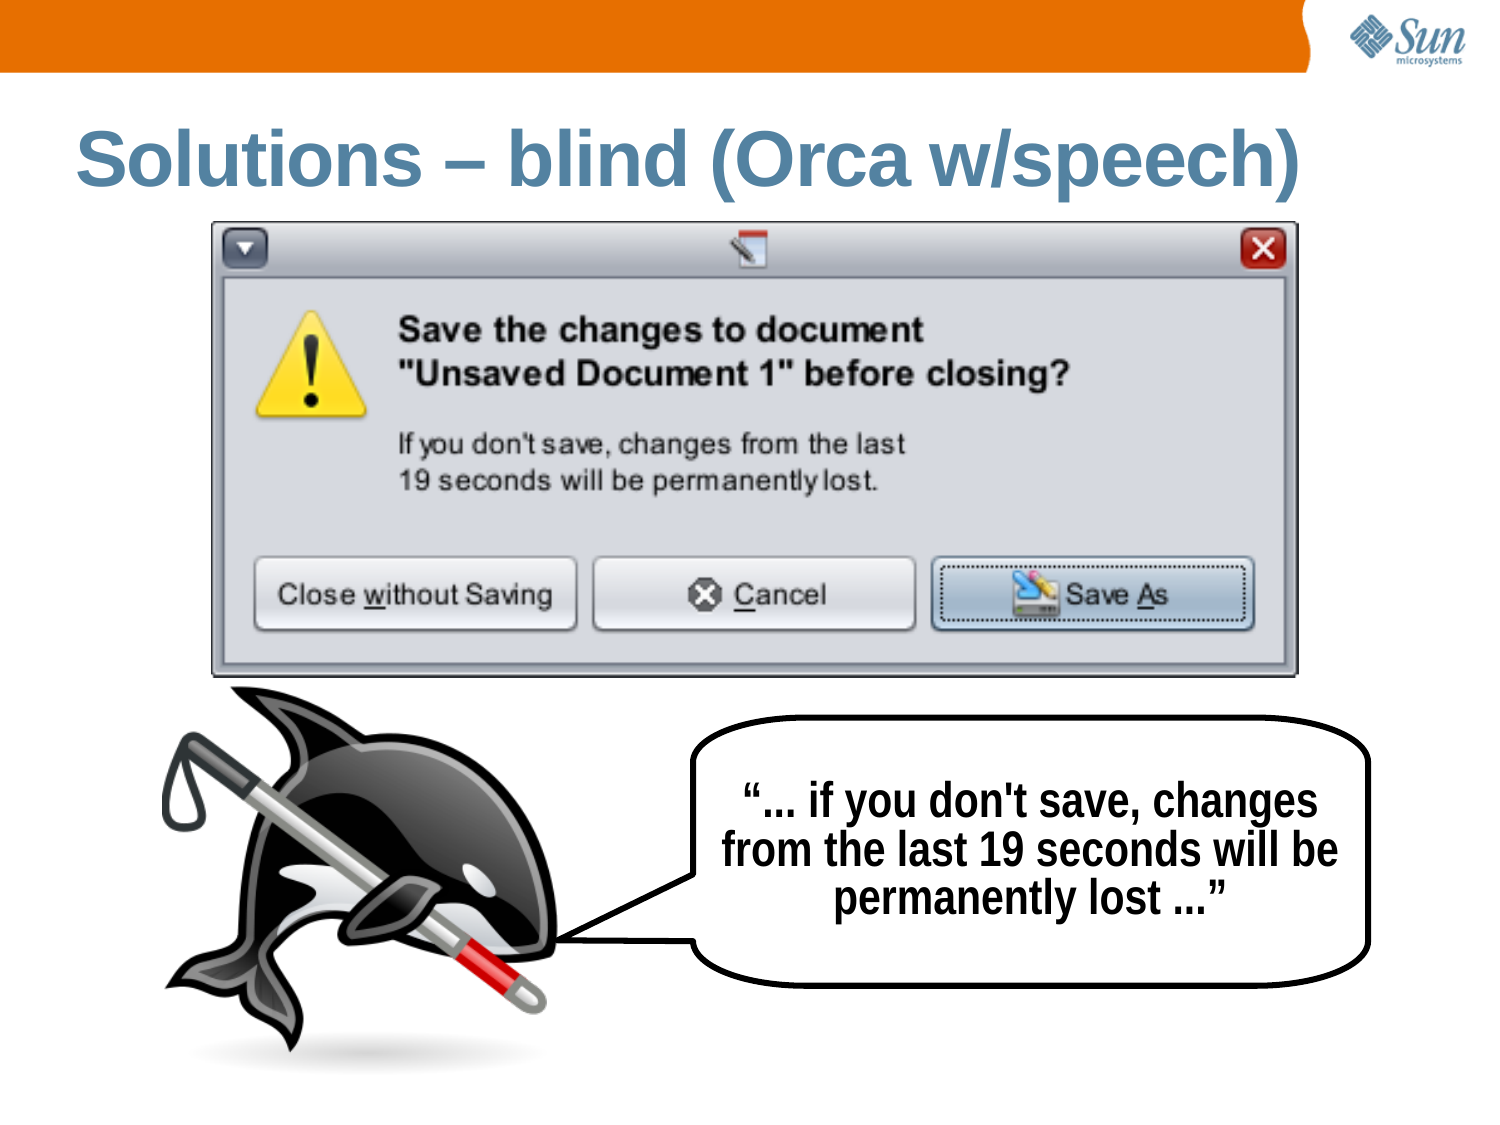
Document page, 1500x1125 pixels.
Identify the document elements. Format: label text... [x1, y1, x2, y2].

text_box “... if you don't save, changes from the last 19 seconds will be permanently lost ...” [563, 717, 1369, 986]
picture [0, 0, 1500, 75]
picture [162, 679, 563, 1081]
picture [211, 221, 1299, 678]
title Solutions – blind (Orca w/speech) [75, 122, 1438, 228]
